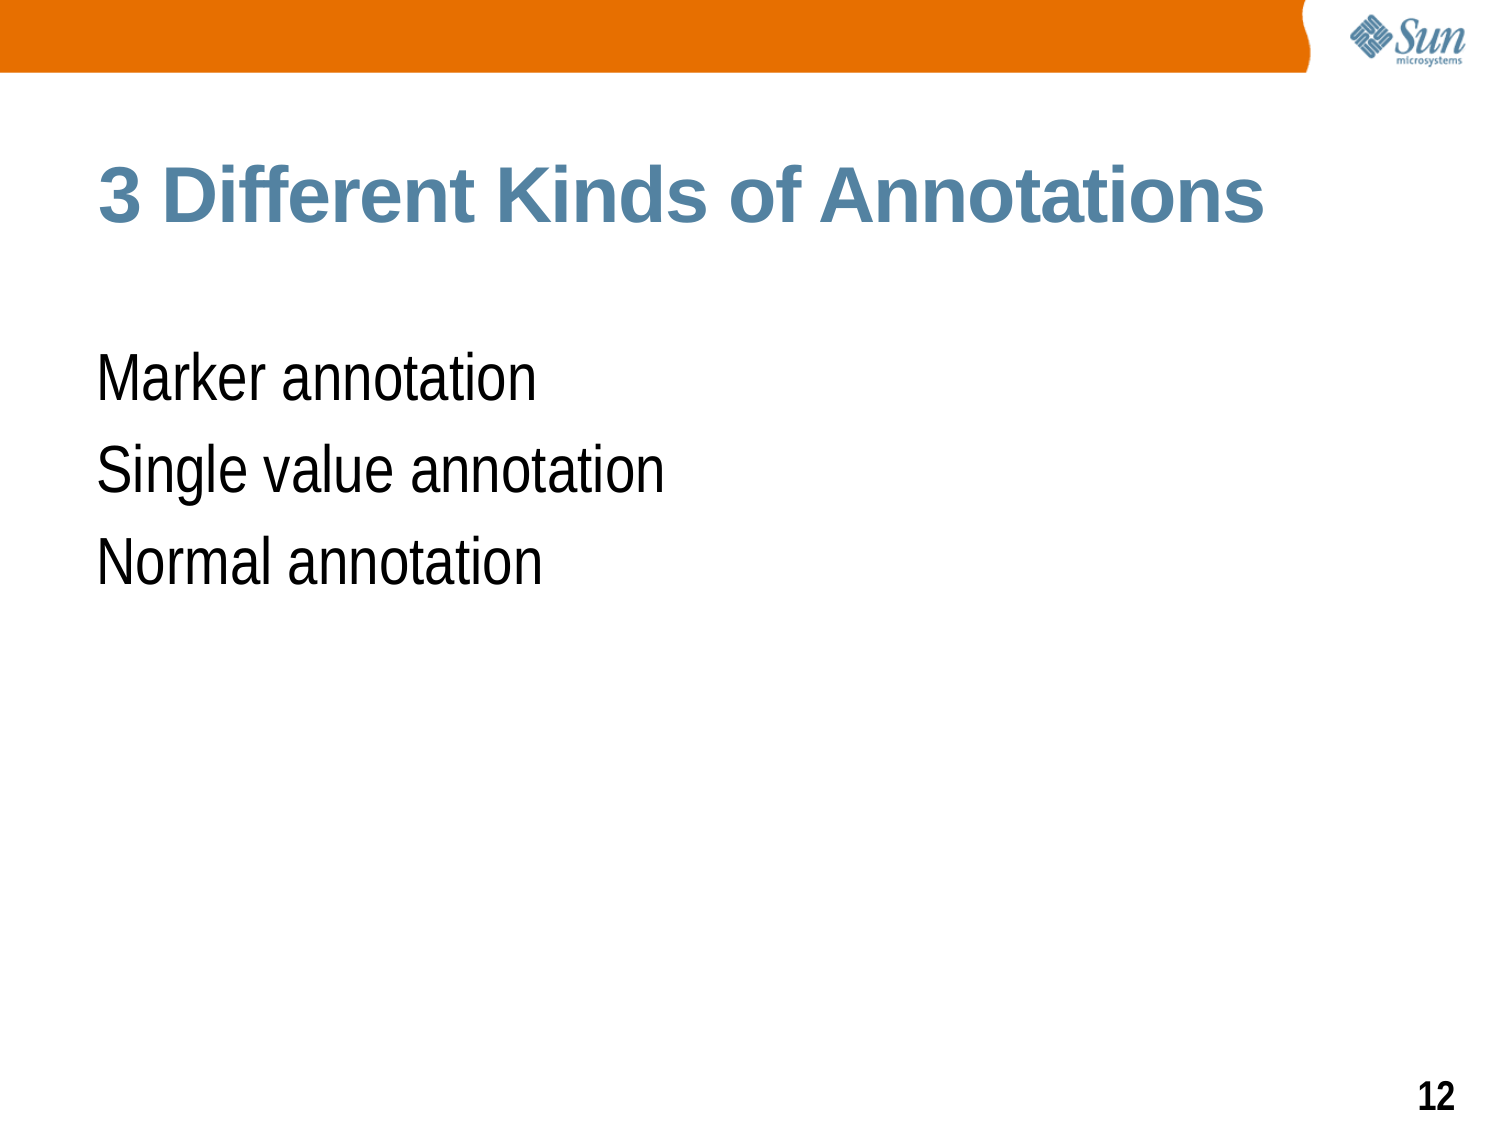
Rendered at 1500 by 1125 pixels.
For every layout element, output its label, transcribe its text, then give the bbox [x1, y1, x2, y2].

picture [0, 0, 1500, 75]
list Marker annotation Single value annotation Normal annotation [77, 347, 1465, 1125]
title 3 Different Kinds of Annotations [98, 158, 1461, 300]
